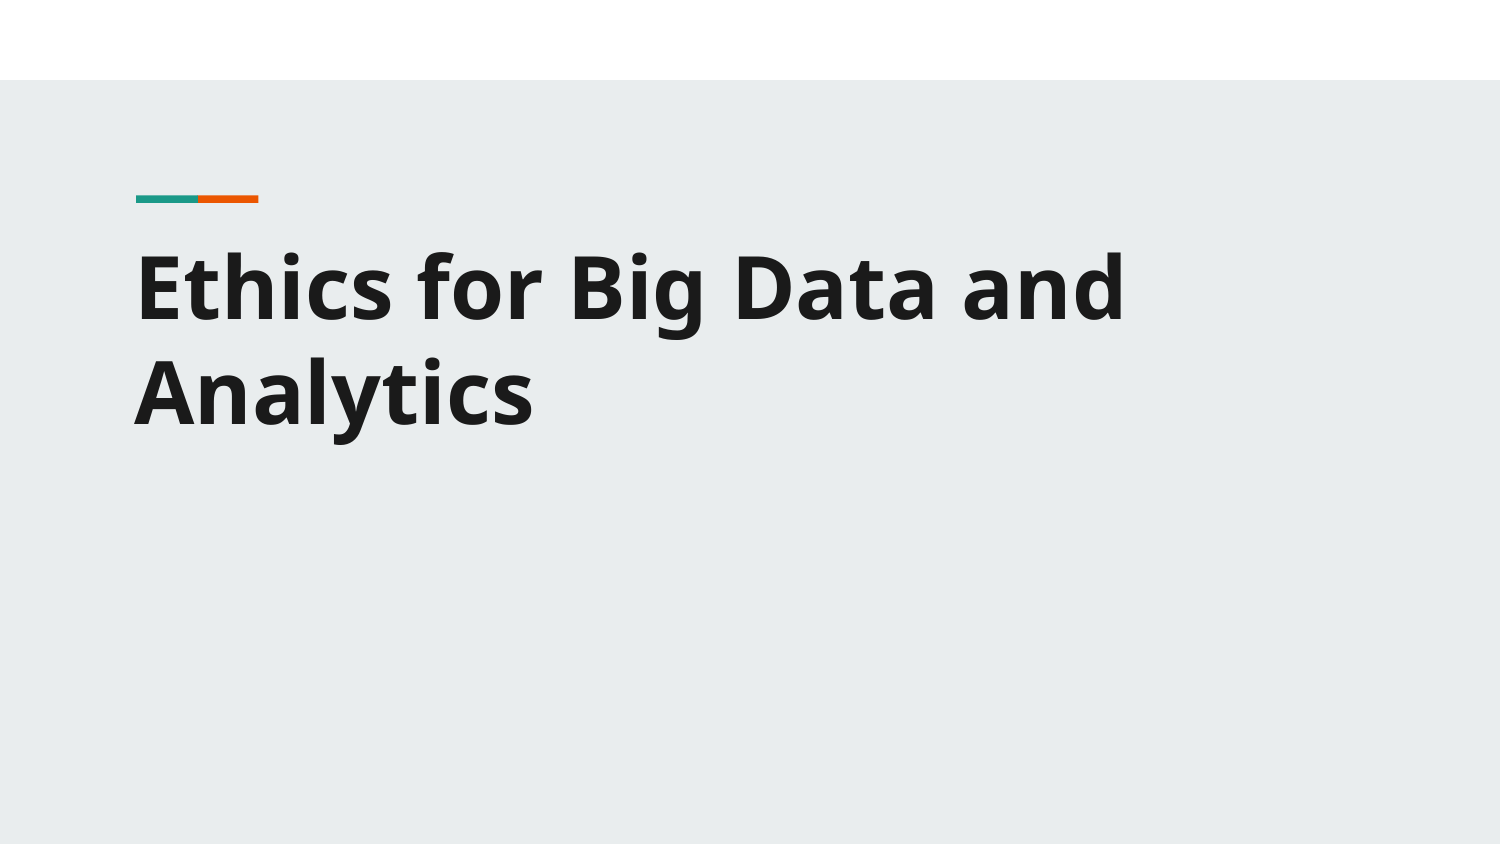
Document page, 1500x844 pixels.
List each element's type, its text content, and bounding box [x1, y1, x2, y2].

title Ethics for Big Data and Analytics [119, 216, 1381, 490]
